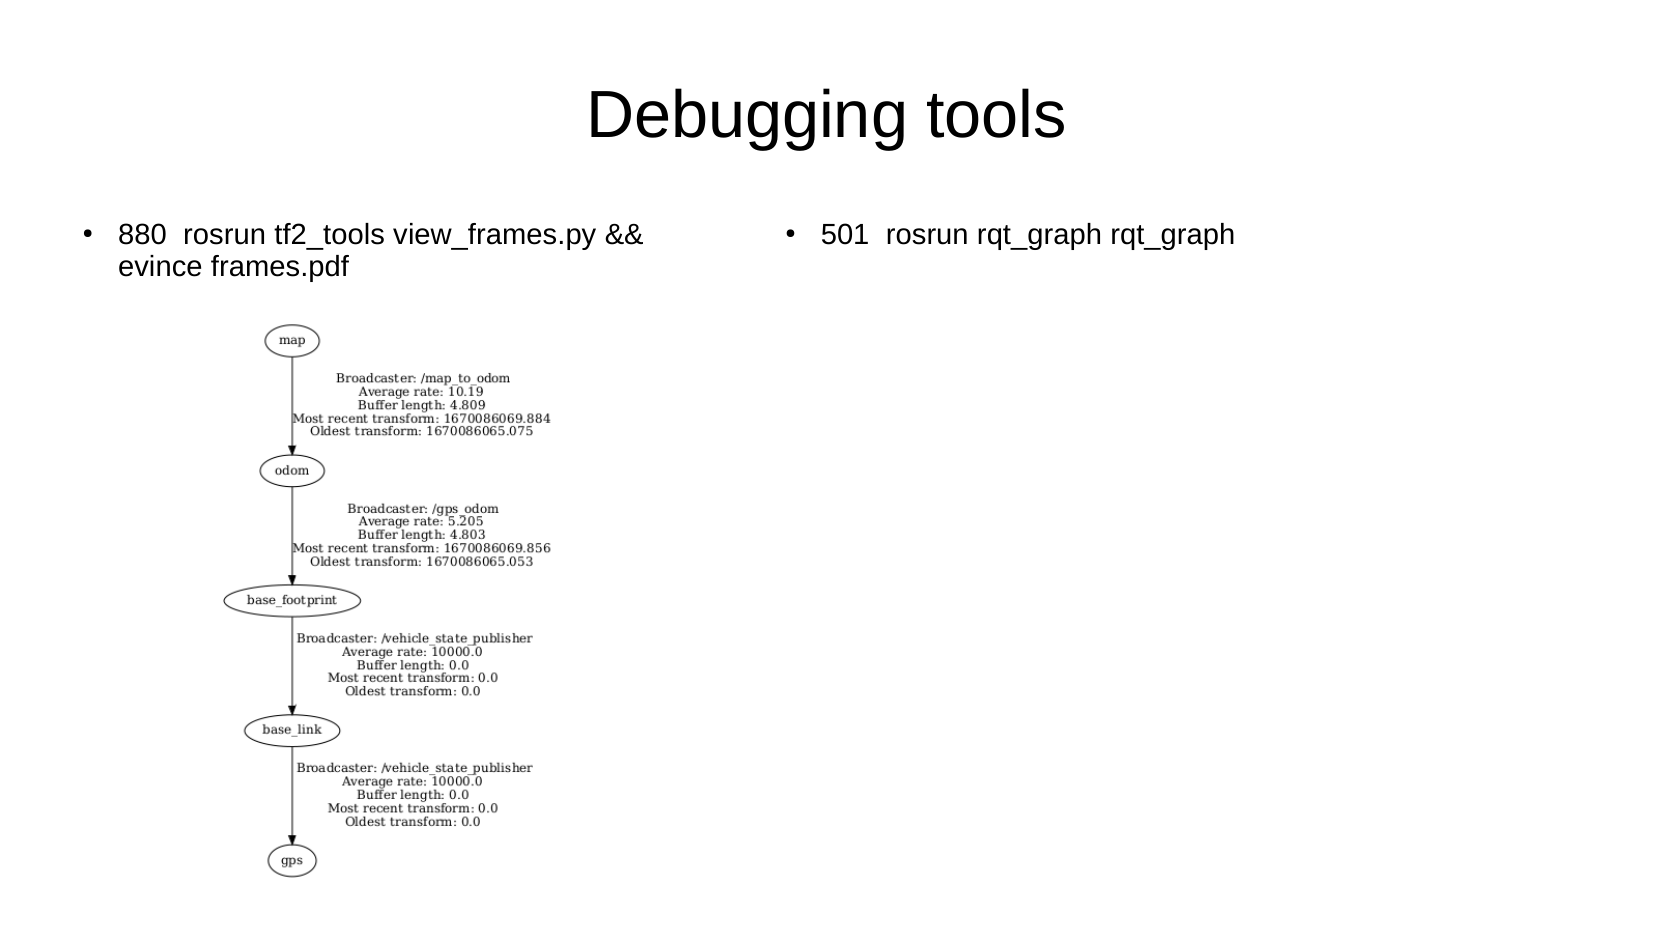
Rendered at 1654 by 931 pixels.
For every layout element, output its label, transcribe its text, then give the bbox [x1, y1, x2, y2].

title Debugging tools [82, 37, 1571, 193]
list 880 rosrun tf2_tools view_frames.py && evince frames.pdf [82, 217, 721, 421]
list 501 rosrun rqt_graph rqt_graph [785, 217, 1423, 421]
picture [136, 314, 569, 886]
